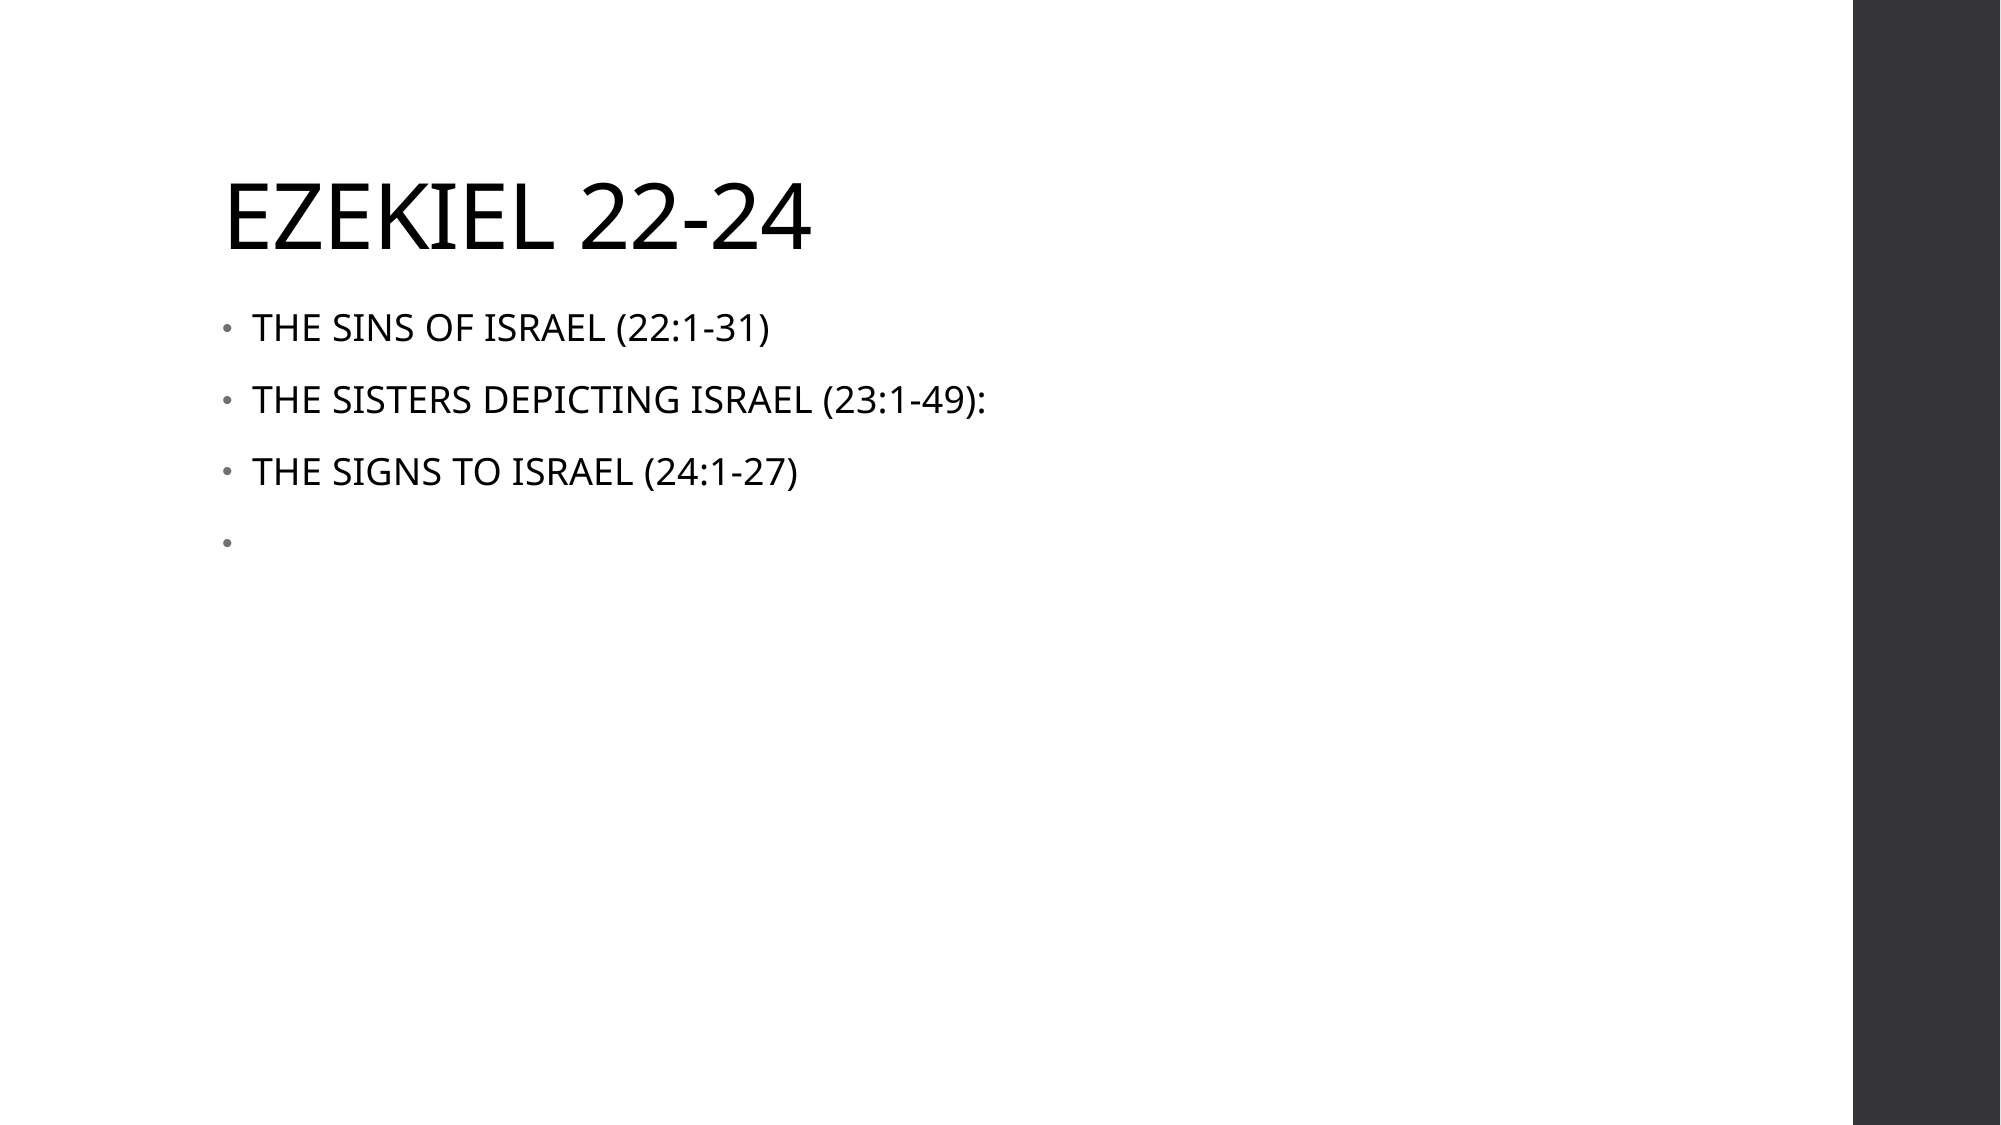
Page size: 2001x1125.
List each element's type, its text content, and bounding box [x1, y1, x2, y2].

title EZEKIEL 22-24 [206, 60, 1797, 278]
list THE SINS OF ISRAEL (22:1-31) THE SISTERS DEPICTING ISRAEL (23:1-49): THE SIGNS TO ISRAEL (24:1-27) [206, 299, 1617, 1014]
